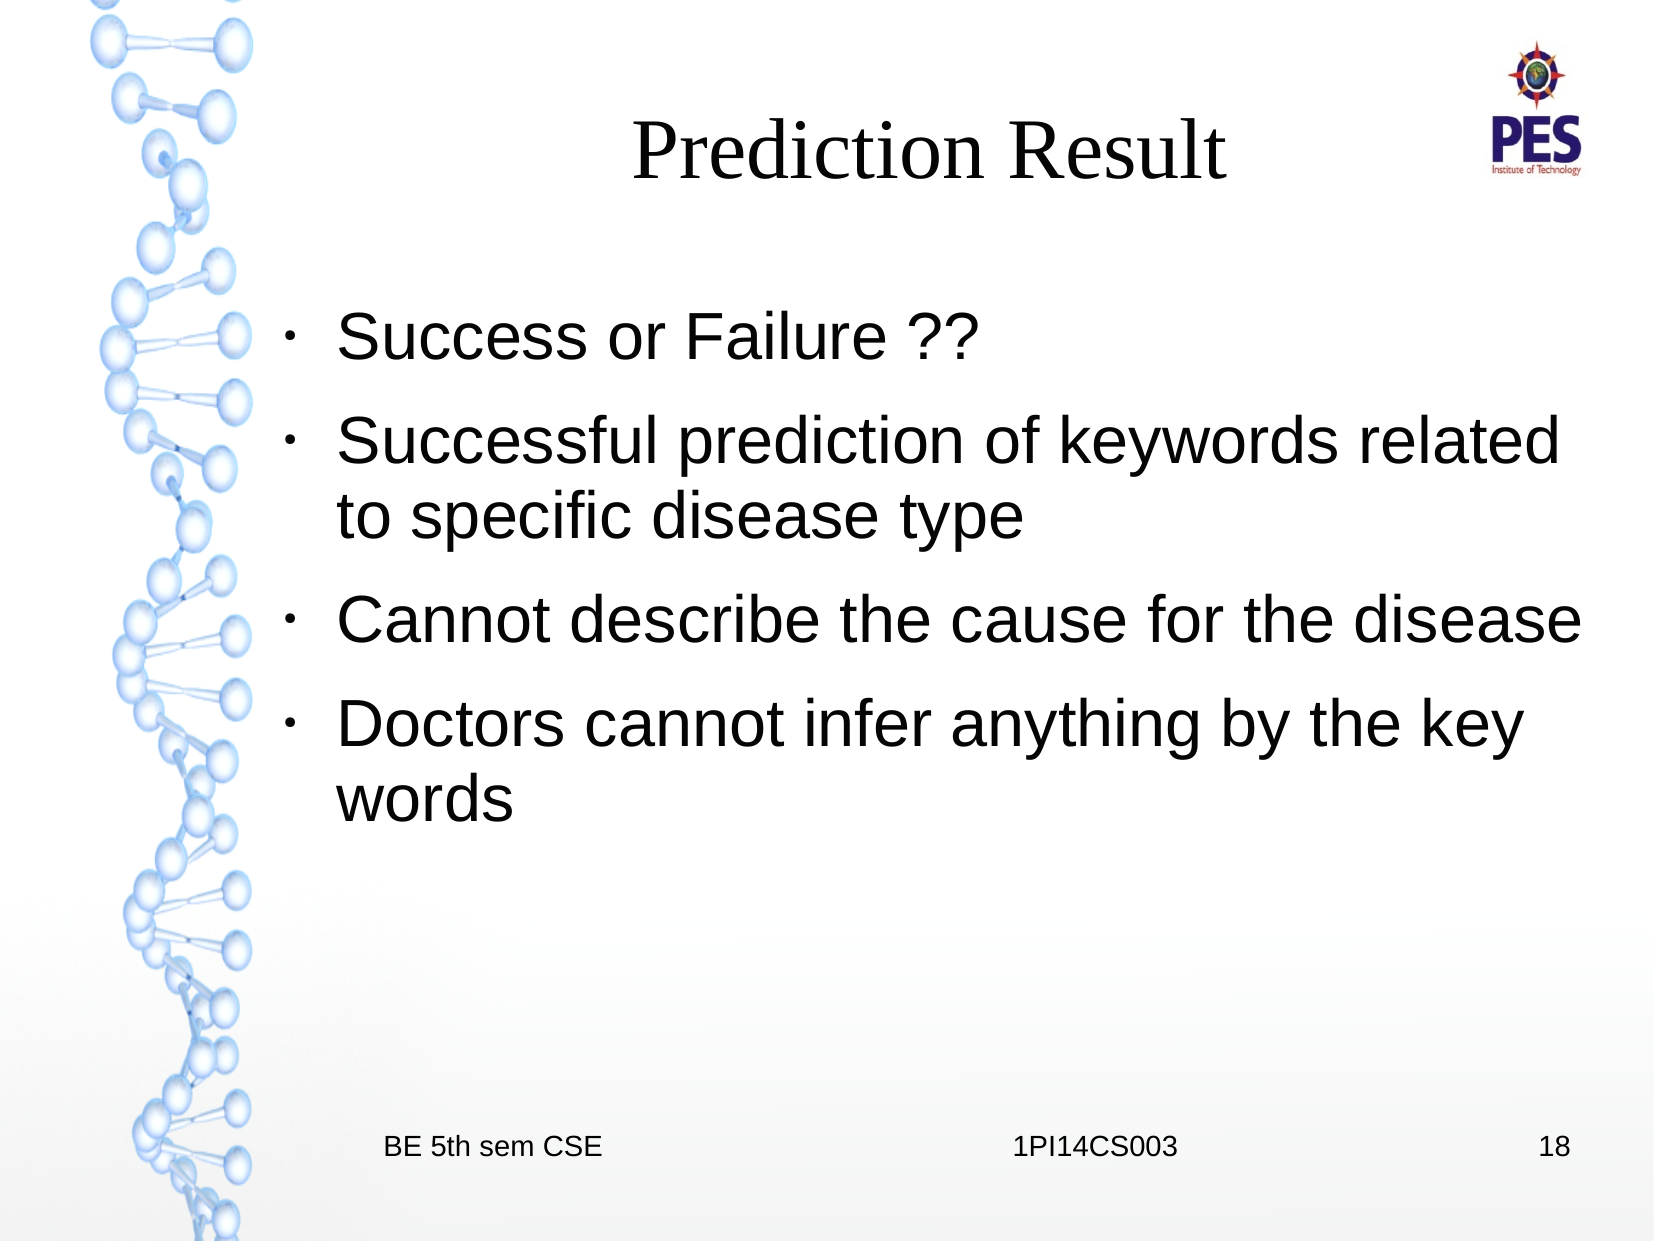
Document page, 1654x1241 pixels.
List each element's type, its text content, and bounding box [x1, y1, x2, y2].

list Success or Failure ?? Successful prediction of keywords related to specific disease type Cannot describe the cause for the disease Doctors cannot infer anything by the key words [265, 299, 1595, 1019]
picture [0, 0, 1654, 1241]
title Prediction Result [265, 47, 1595, 252]
